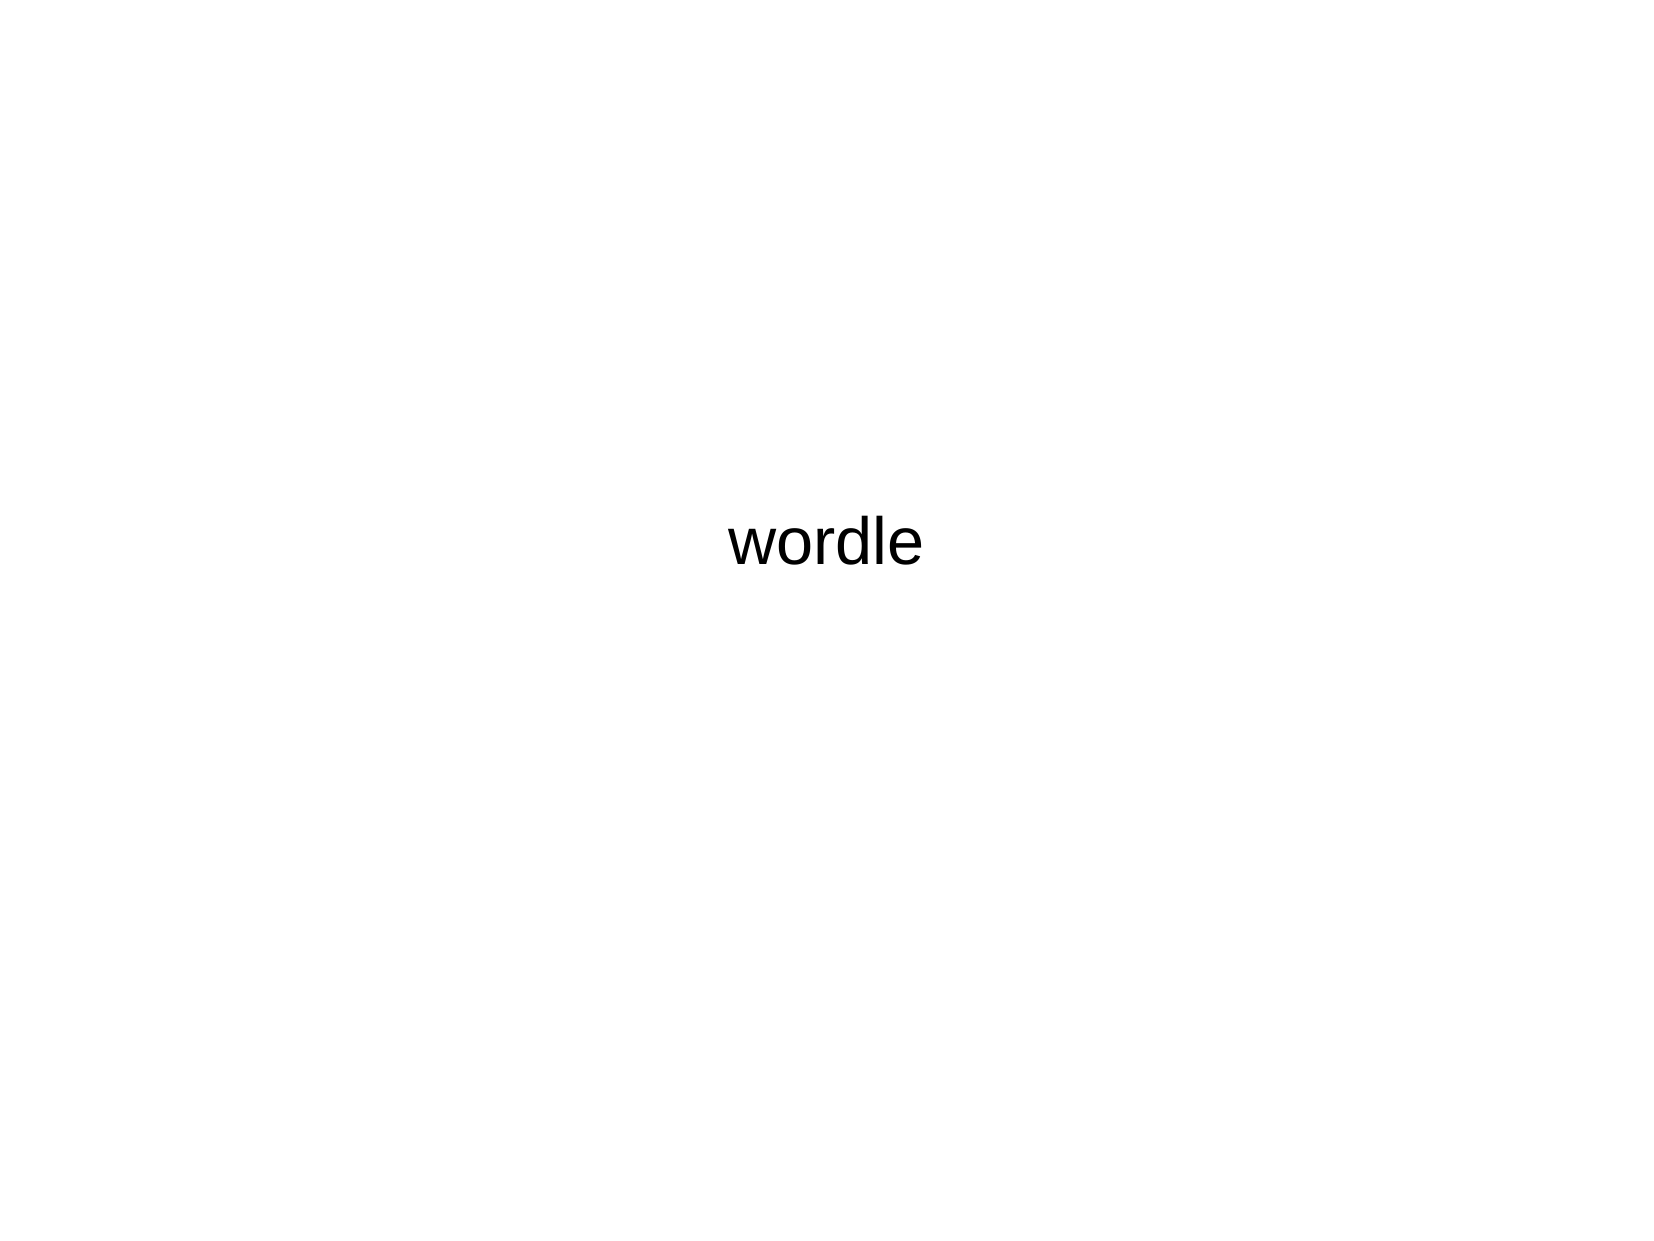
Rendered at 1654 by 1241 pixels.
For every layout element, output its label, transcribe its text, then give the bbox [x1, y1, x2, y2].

subtitle wordle [82, 56, 1571, 1102]
